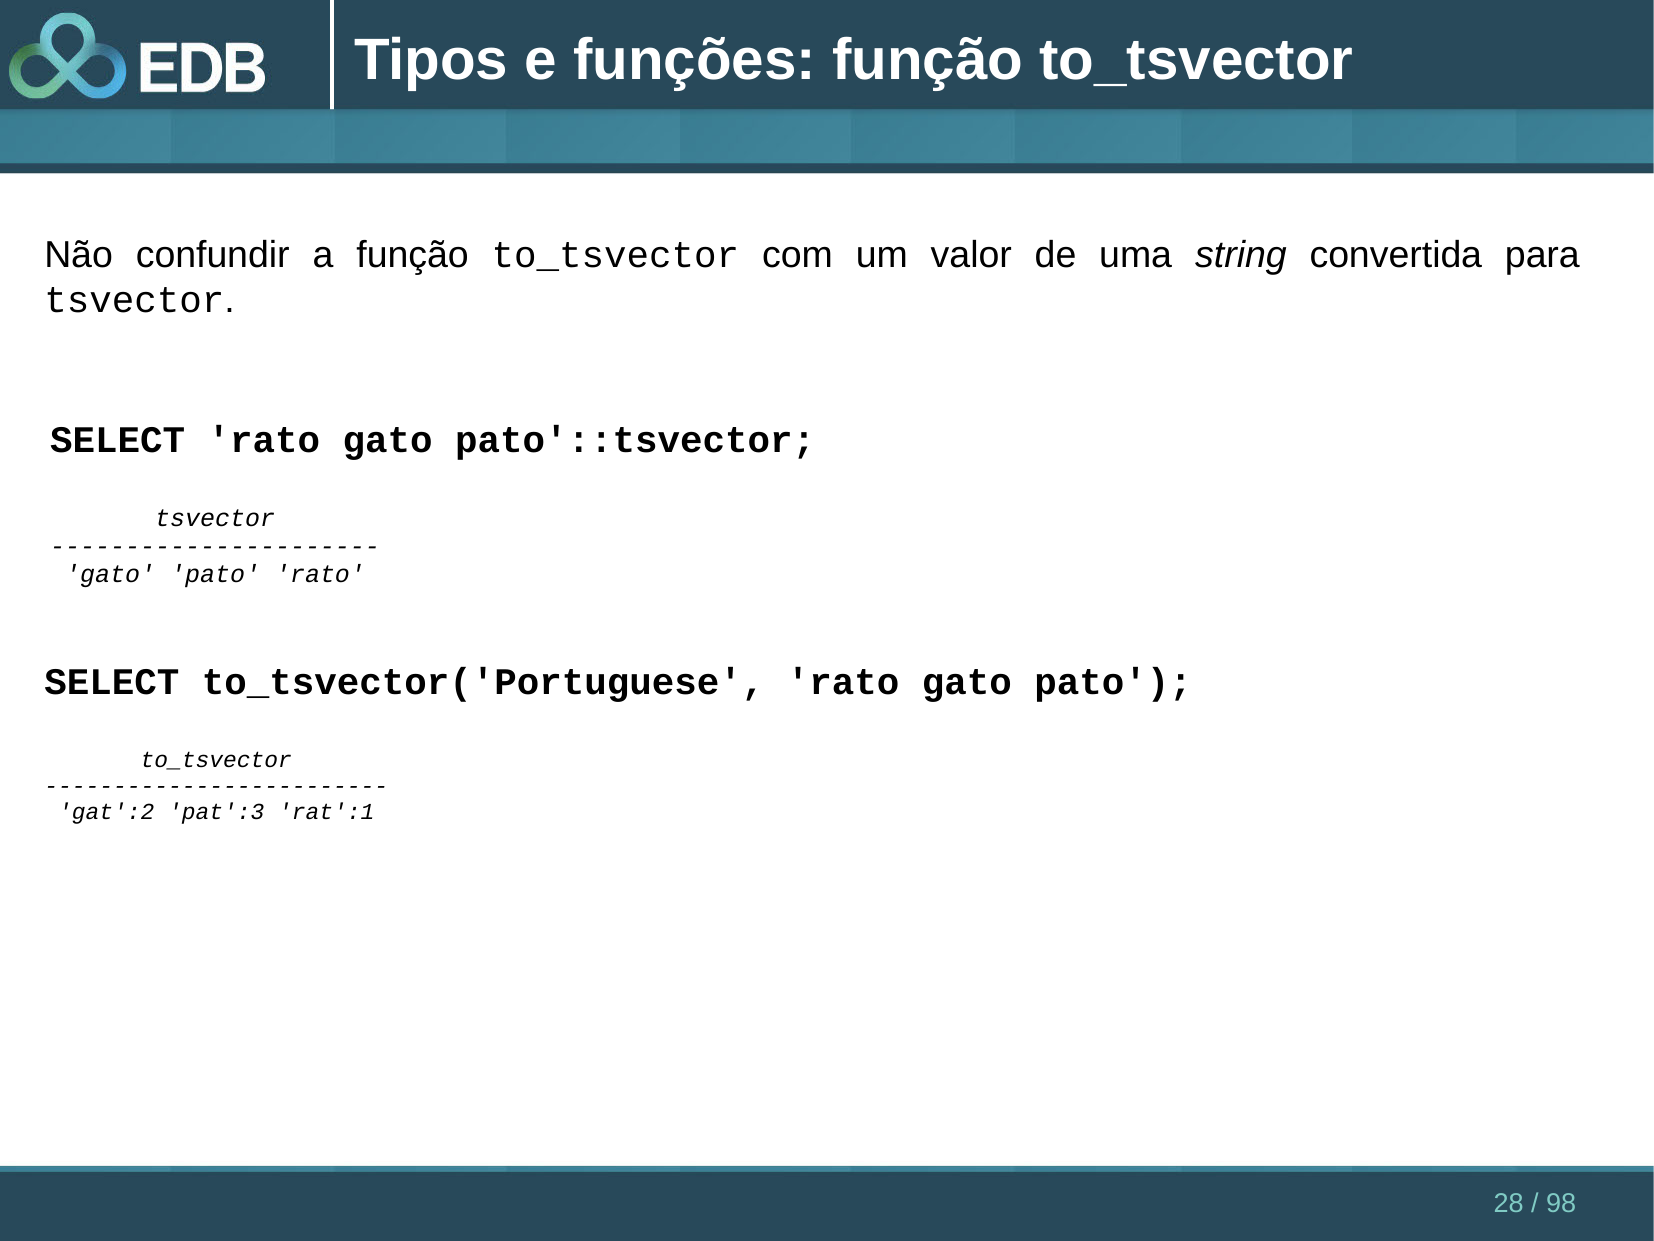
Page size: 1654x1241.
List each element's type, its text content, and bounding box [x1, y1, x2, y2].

text_box SELECT 'rato gato pato'::tsvector; tsvector ---------------------- 'gato' 'pato' 'rato' [35, 413, 1595, 598]
title Tipos e funções: função to_tsvector [354, 26, 1595, 92]
picture [0, 0, 1654, 1241]
text_box SELECT to_tsvector('Portuguese', 'rato gato pato'); to_tsvector ------------------------- 'gat':2 'pat':3 'rat':1 [29, 655, 1589, 835]
text_box Não confundir a função to_tsvector com um valor de uma string convertida para tsvector. [29, 226, 1595, 332]
